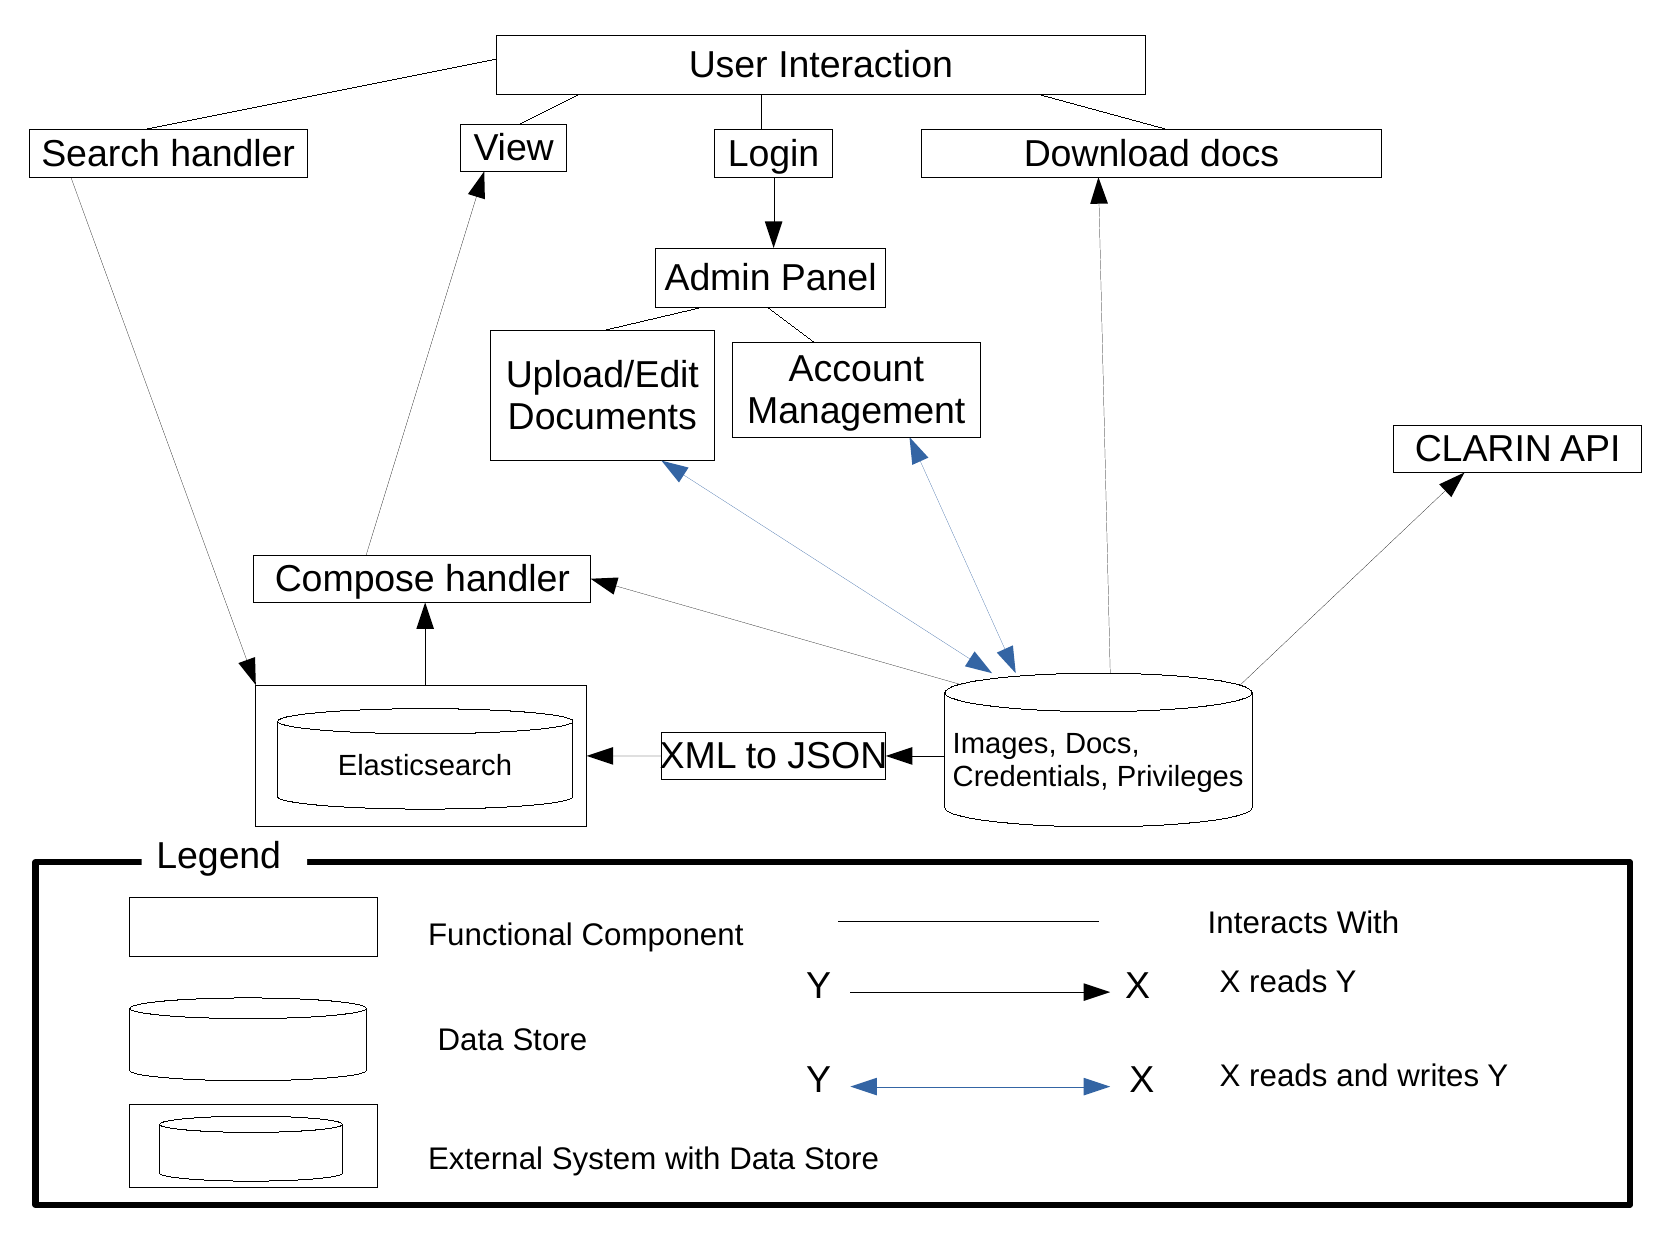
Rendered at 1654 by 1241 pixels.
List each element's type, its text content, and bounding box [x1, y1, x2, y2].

text_box CLARIN API [1393, 425, 1642, 473]
text_box Download docs [921, 129, 1382, 178]
text_box Elasticsearch [277, 722, 573, 810]
text_box View [460, 124, 567, 172]
text_box User Interaction [496, 35, 1146, 95]
text_box External System with Data Store [413, 1133, 910, 1184]
text_box Admin Panel [655, 248, 886, 308]
text_box Login [714, 129, 833, 178]
text_box [35, 862, 1630, 1205]
text_box Account Management [732, 342, 981, 438]
text_box XML to JSON [661, 732, 886, 780]
text_box Compose handler [253, 555, 591, 603]
text_box Images, Docs, Credentials, Privileges [944, 693, 1253, 827]
text_box Search handler [29, 129, 308, 178]
text_box Upload/Edit Documents [490, 330, 715, 461]
text_box Legend [141, 826, 308, 884]
